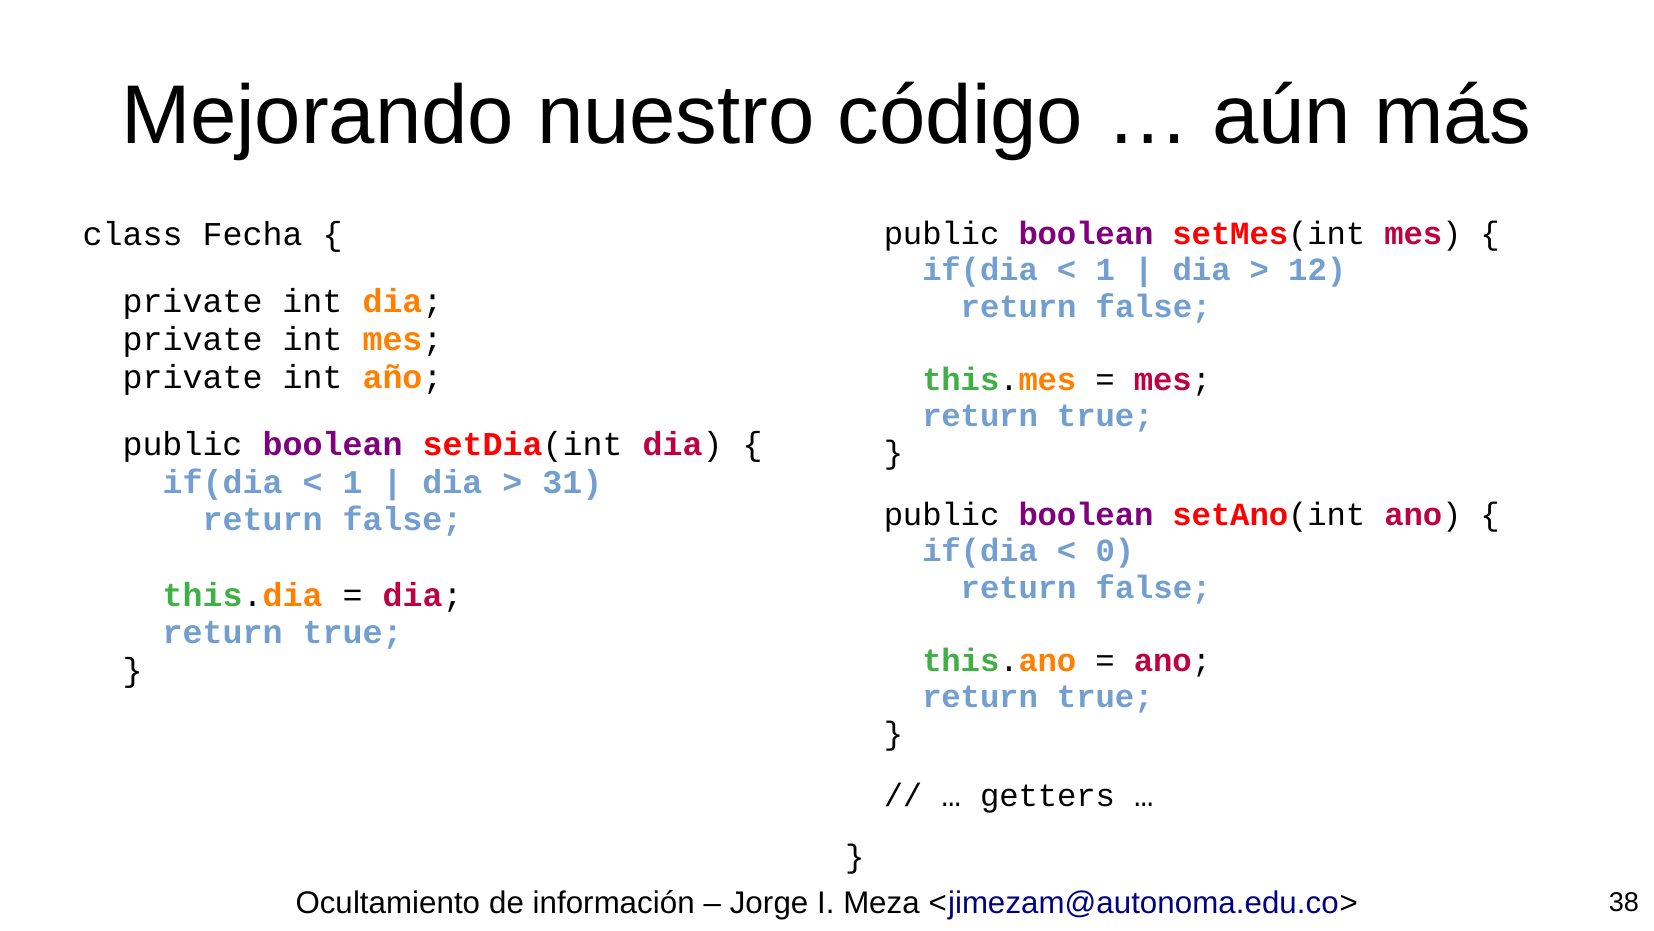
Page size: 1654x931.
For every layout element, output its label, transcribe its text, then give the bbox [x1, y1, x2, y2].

list class Fecha { private int dia; private int mes; private int año; public boolean setDia(int dia) { if(dia < 1 | dia > 31) return false; this.dia = dia; return true; } [82, 217, 809, 879]
title Mejorando nuestro código … aún más [82, 37, 1571, 193]
list public boolean setMes(int mes) { if(dia < 1 | dia > 12) return false; this.mes = mes; return true; } public boolean setAno(int ano) { if(dia < 0) return false; this.ano = ano; return true; } // … getters … } [845, 217, 1572, 879]
